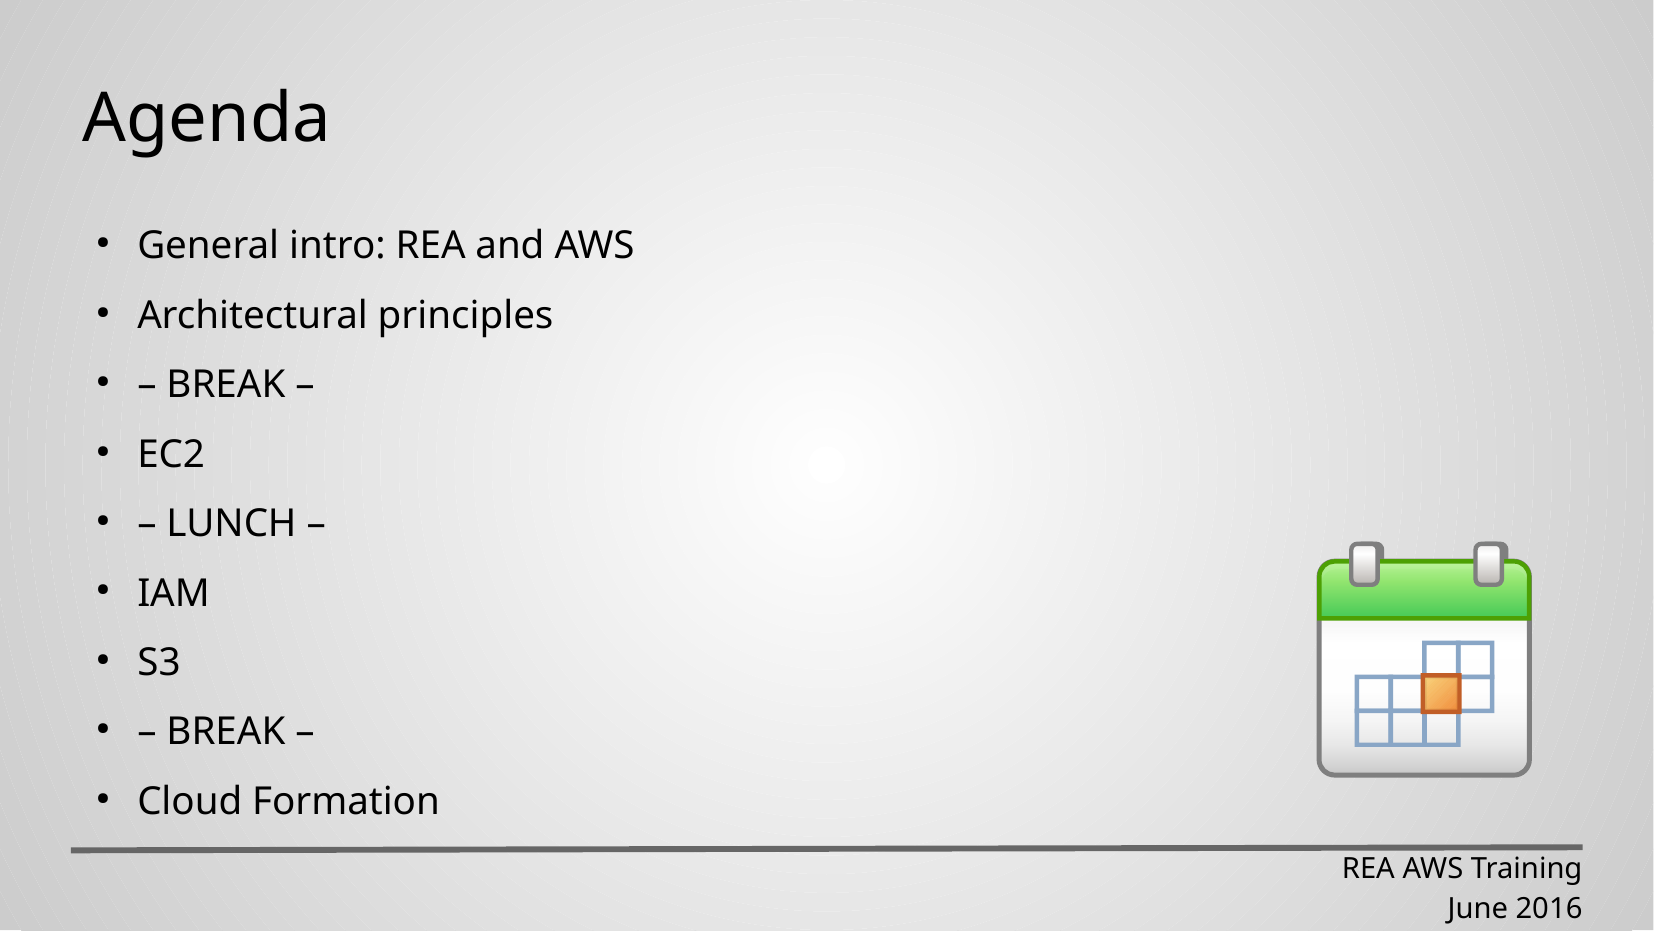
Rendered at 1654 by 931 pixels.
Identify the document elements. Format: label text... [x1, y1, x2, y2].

picture [1275, 510, 1571, 806]
title Agenda [82, 36, 1571, 193]
list General intro: REA and AWS Architectural principles – BREAK – EC2 – LUNCH – IAM S3 – BREAK – Cloud Formation [82, 217, 1571, 827]
